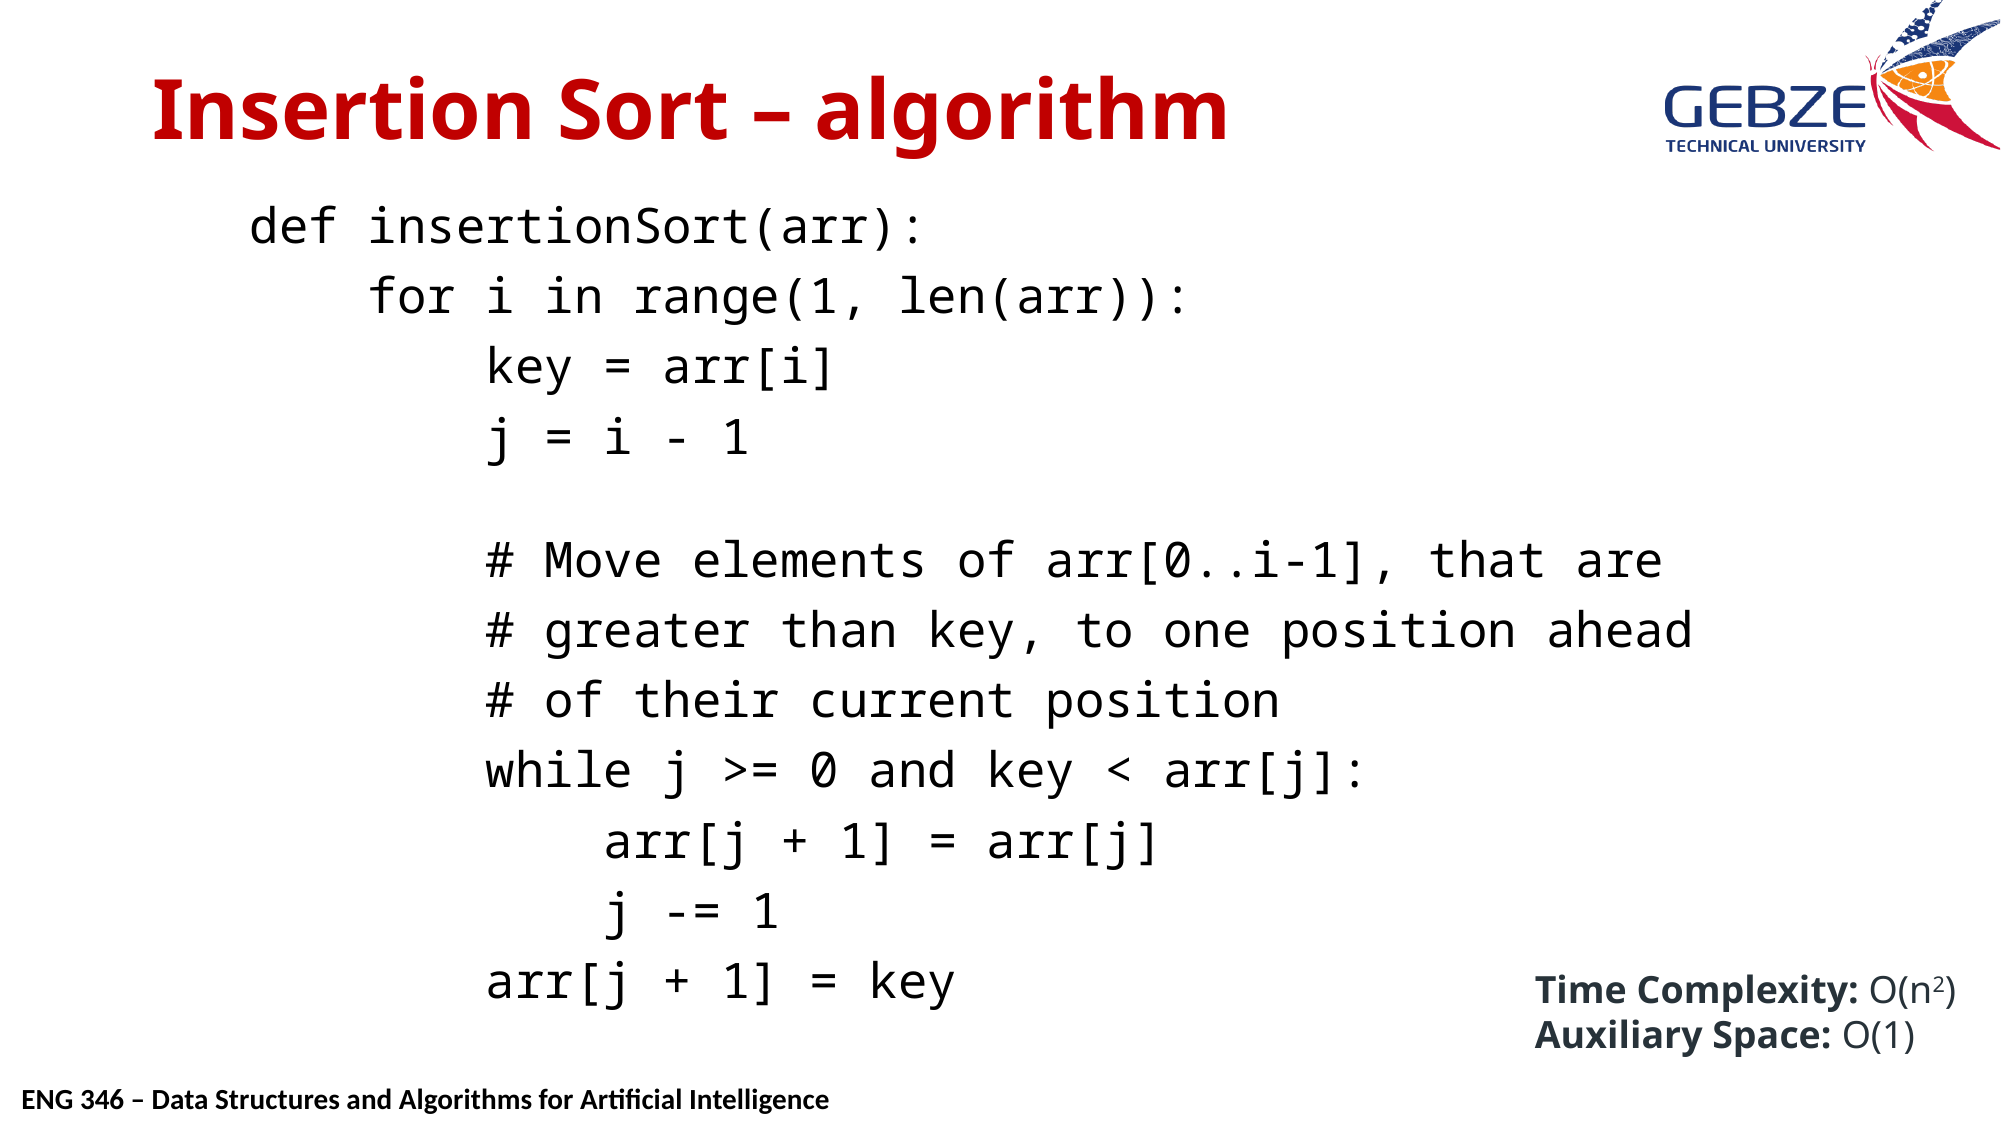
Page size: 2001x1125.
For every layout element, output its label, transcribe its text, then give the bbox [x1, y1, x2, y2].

picture [1665, 0, 2001, 152]
text_box Time Complexity: O(n2) Auxiliary Space: O(1) [1520, 958, 1975, 1064]
list def insertionSort(arr): for i in range(1, len(arr)): key = arr[i] j = i - 1 # Move elements of arr[0..i-1], that are # greater than key, to one position ahead # of their current position while j >= 0 and key < arr[j]: arr[j + 1] = arr[j] j -= 1 arr[j + 1] = key [234, 193, 1765, 1026]
title Insertion Sort – algorithm [137, 59, 1863, 166]
